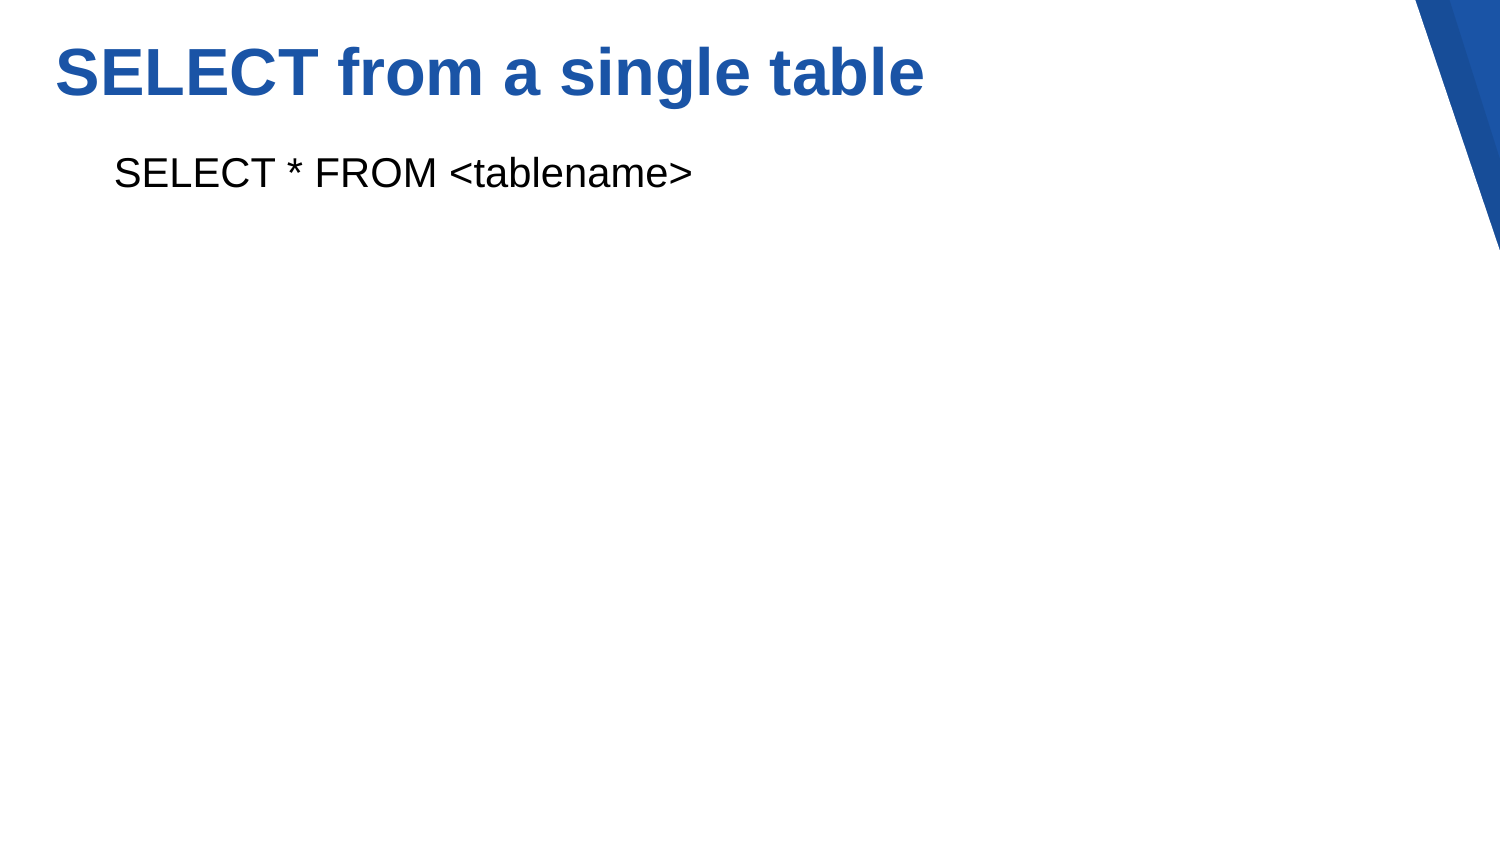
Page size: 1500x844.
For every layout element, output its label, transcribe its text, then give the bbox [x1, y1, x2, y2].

title SELECT from a single table [40, 56, 1231, 124]
list SELECT * FROM <tablename> [27, 130, 1441, 406]
